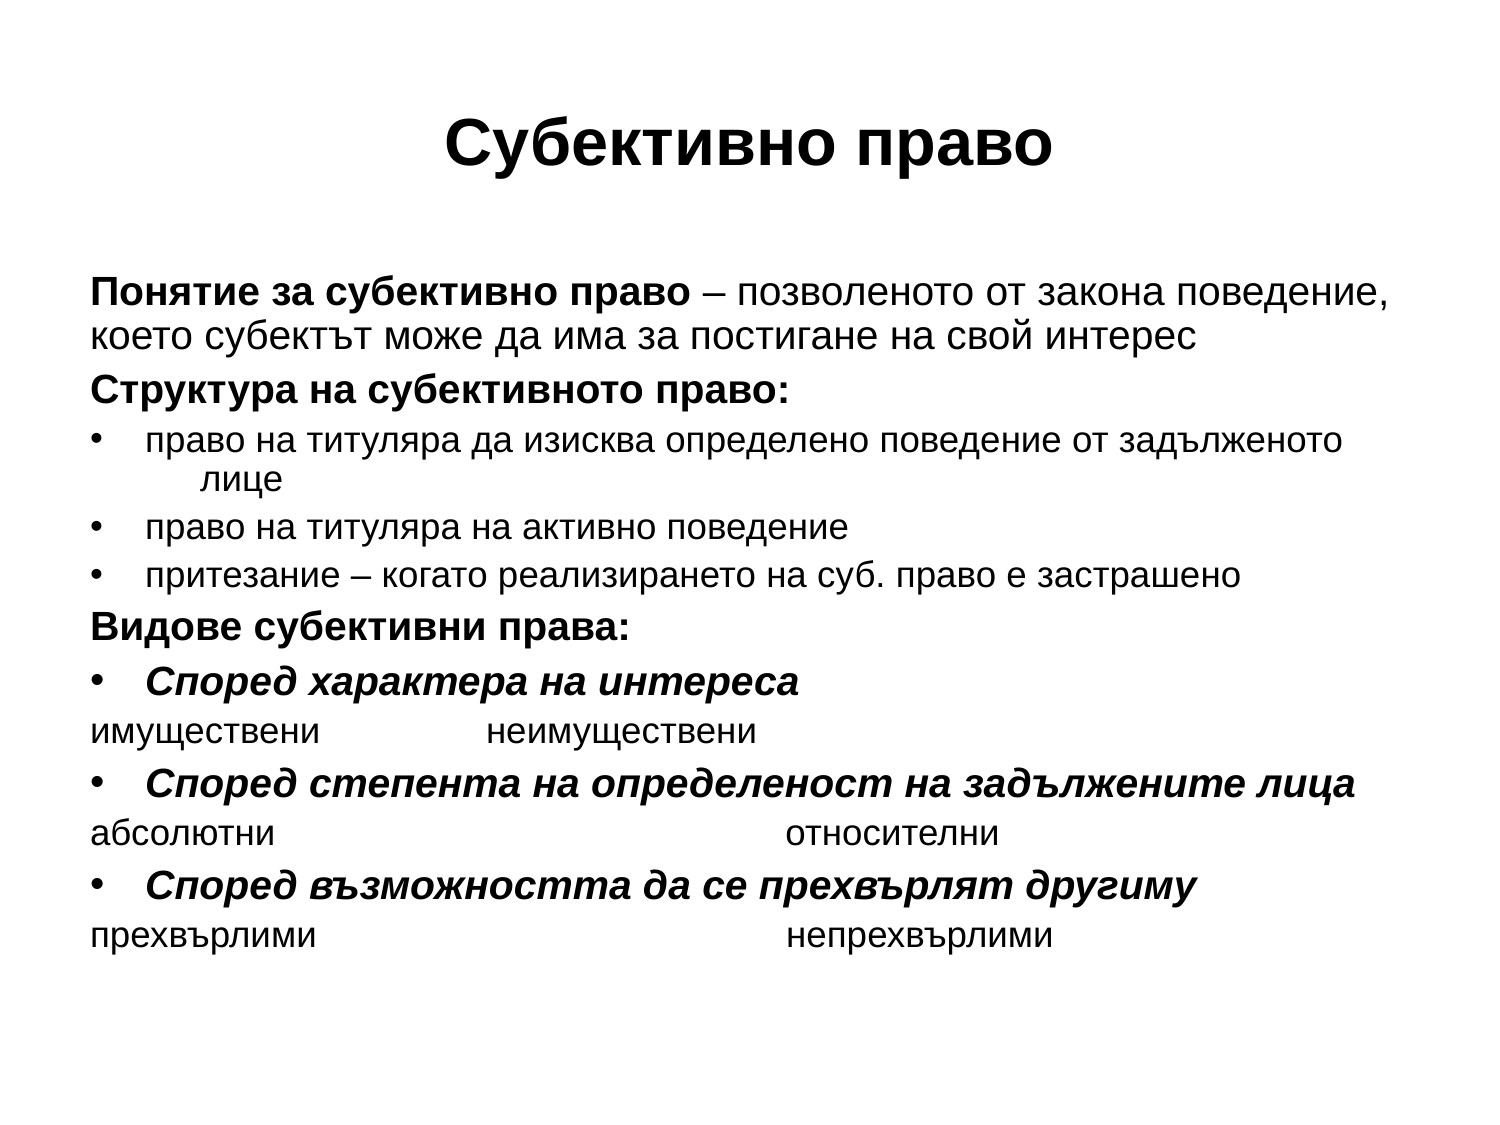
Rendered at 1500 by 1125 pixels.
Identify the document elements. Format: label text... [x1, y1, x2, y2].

list Понятие за субективно право – позволеното от закона поведение, което субектът може да има за постигане на свой интерес Структура на субективното право: право на титуляра да изисква определено поведение от задълженото лице право на титуляра на активно поведение притезание – когато реализирането на суб. право е застрашено Видове субективни права: Според характера на интереса имуществени неимуществени Според степента на определеност на задължените лица абсолютни относителни Според възможността да се прехвърлят другиму прехвърлими непрехвърлими [75, 262, 1426, 1005]
title Субективно право [75, 45, 1426, 233]
